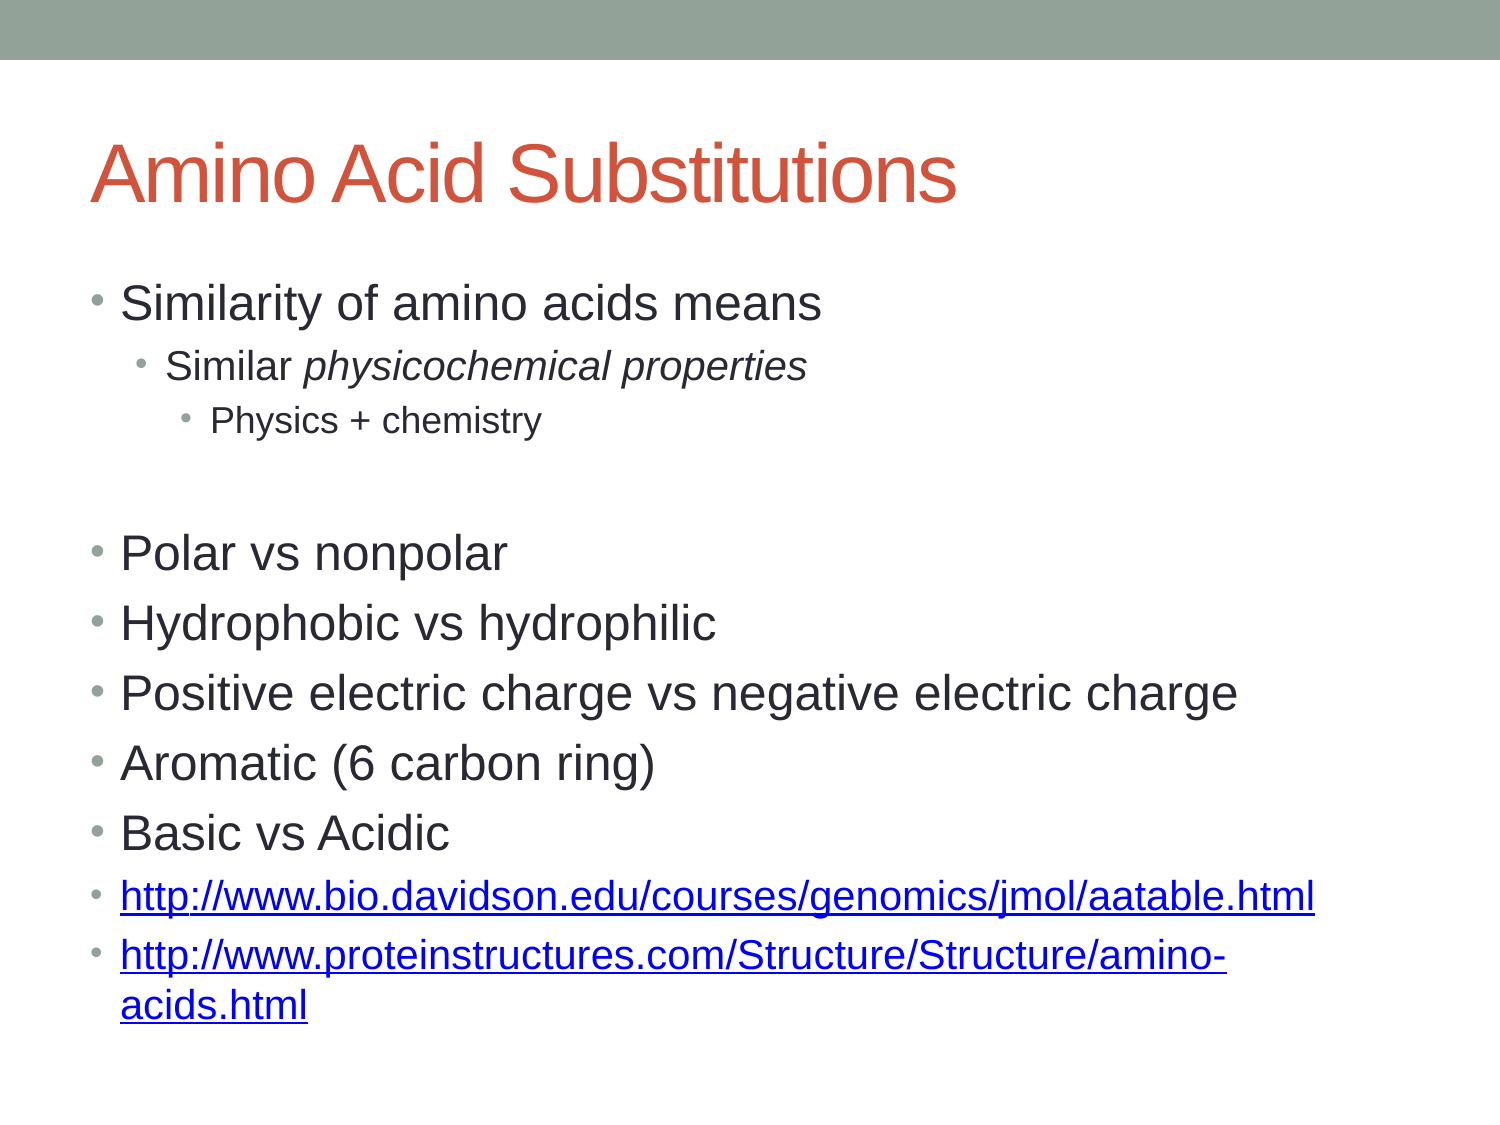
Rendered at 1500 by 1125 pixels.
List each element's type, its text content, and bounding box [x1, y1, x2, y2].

title Amino Acid Substitutions [75, 87, 1425, 250]
list Similarity of amino acids means Similar physicochemical properties Physics + chemistry Polar vs nonpolar Hydrophobic vs hydrophilic Positive electric charge vs negative electric charge Aromatic (6 carbon ring) Basic vs Acidic http://www.bio.davidson.edu/courses/genomics/jmol/aatable.html http://www.proteinstructures.com/Structure/Structure/amino-acids.html [75, 262, 1425, 1063]
